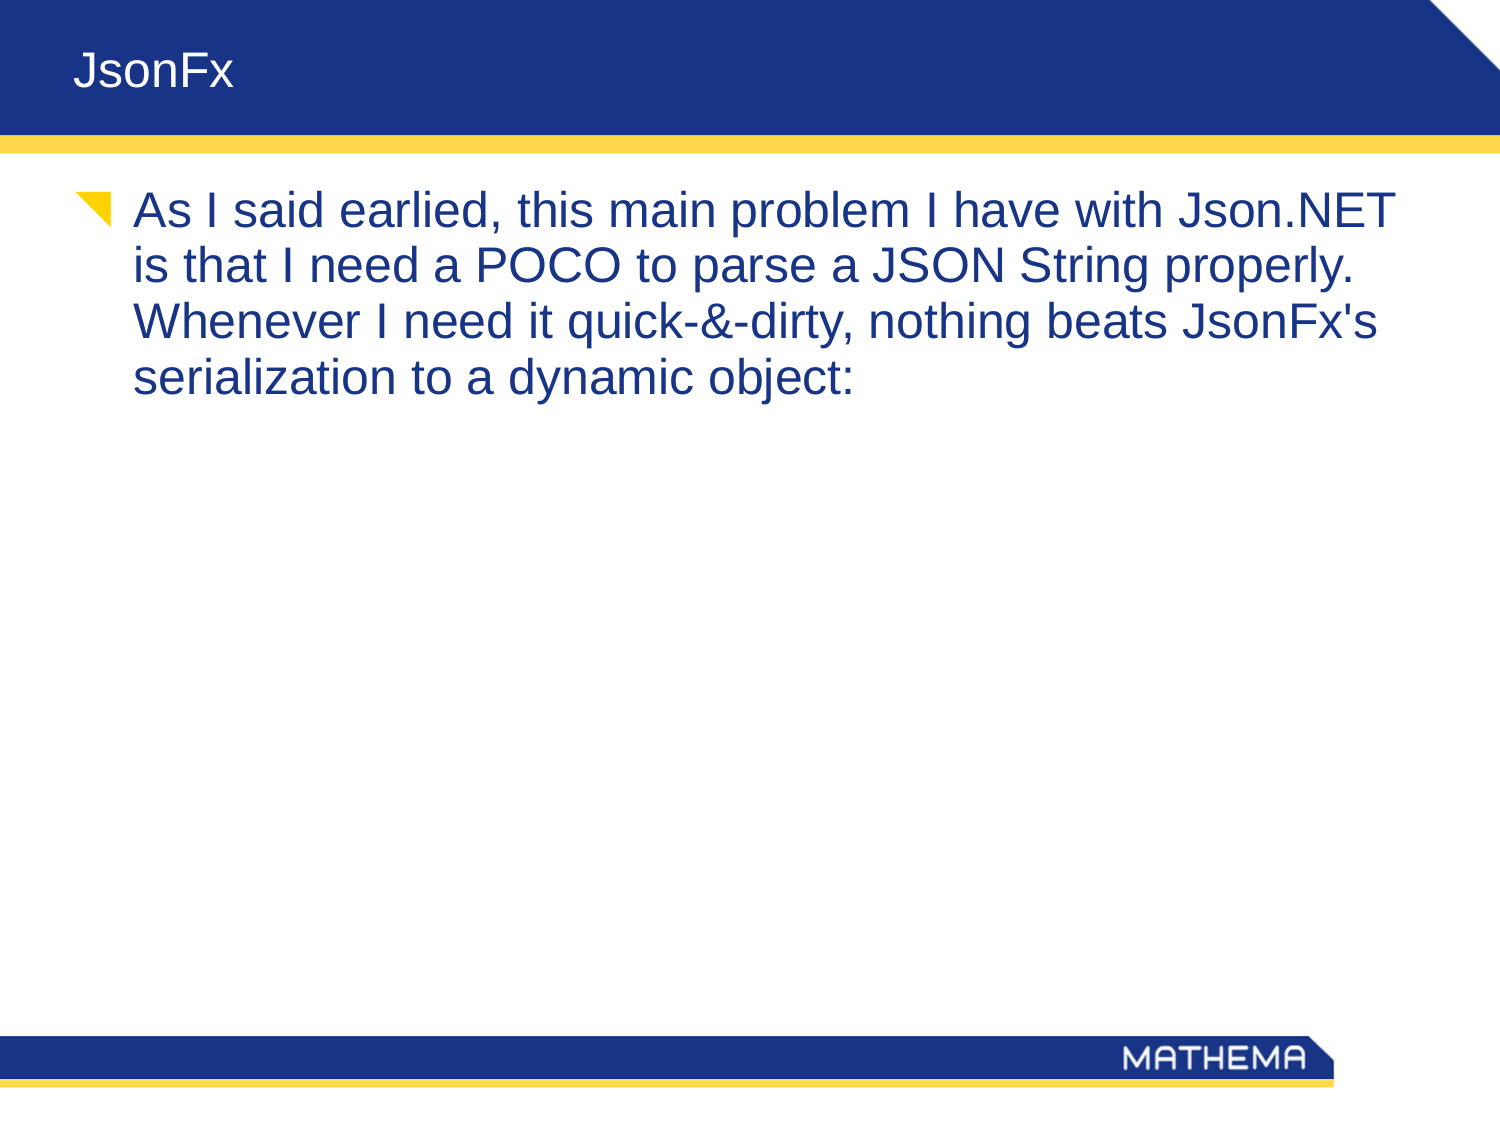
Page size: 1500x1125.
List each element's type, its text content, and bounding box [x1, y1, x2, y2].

picture [0, 0, 1500, 1125]
list As I said earlied, this main problem I have with Json.NET is that I need a POCO to parse a JSON String properly. Whenever I need it quick-&-dirty, nothing beats JsonFx's serialization to a dynamic object: [75, 181, 1426, 1008]
title JsonFx [73, 40, 1276, 100]
